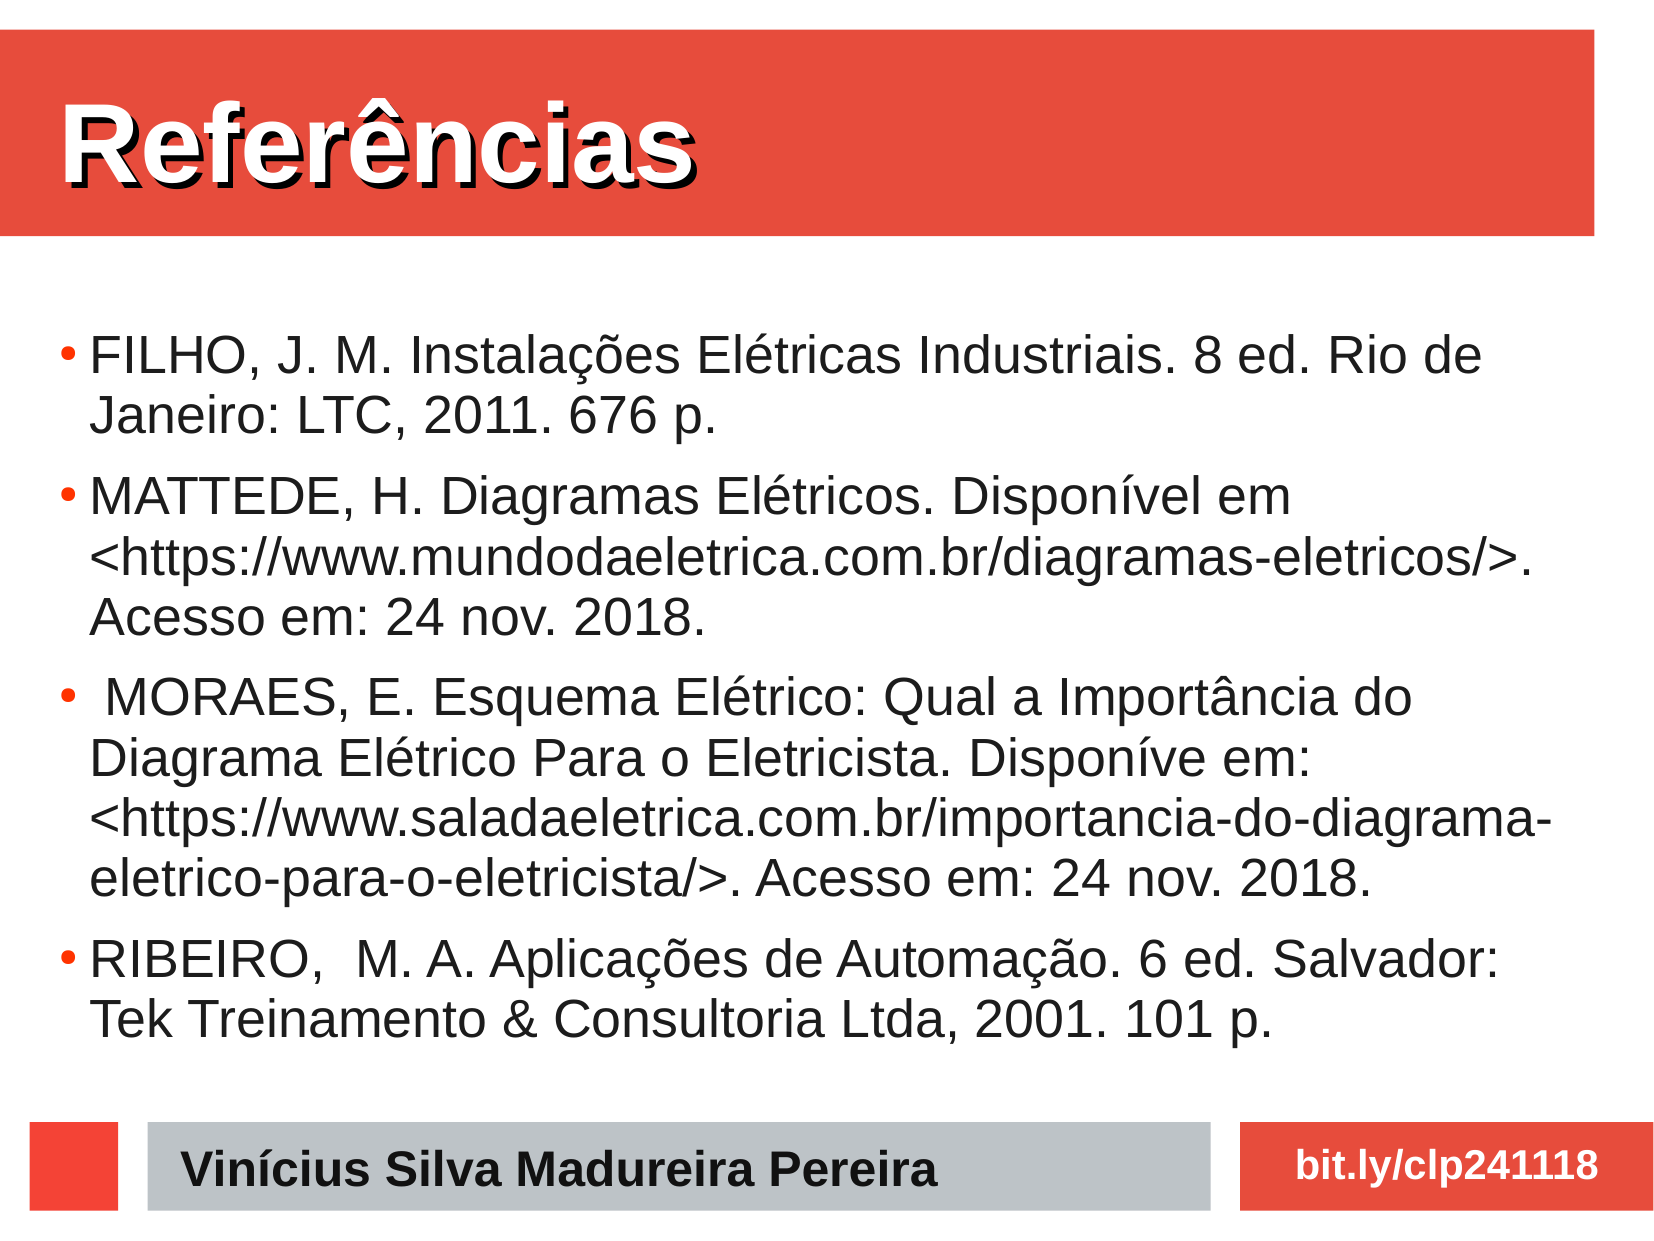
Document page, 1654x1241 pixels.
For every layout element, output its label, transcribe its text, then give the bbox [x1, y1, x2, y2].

text_box bit.ly/clp241118 [1228, 1133, 1654, 1205]
text_box Vinícius Silva Madureira Pereira [165, 1133, 1170, 1205]
title Referências [59, 59, 1595, 207]
list FILHO, J. M. Instalações Elétricas Industriais. 8 ed. Rio de Janeiro: LTC, 2011. 676 p. MATTEDE, H. Diagramas Elétricos. Disponível em <https://www.mundodaeletrica.com.br/diagramas-eletricos/>. Acesso em: 24 nov. 2018. MORAES, E. Esquema Elétrico: Qual a Importância do Diagrama Elétrico Para o Eletricista. Disponíve em: <https://www.saladaeletrica.com.br/importancia-do-diagrama-eletrico-para-o-eletricista/>. Acesso em: 24 nov. 2018. RIBEIRO, M. A. Aplicações de Automação. 6 ed. Salvador: Tek Treinamento & Consultoria Ltda, 2001. 101 p. [59, 324, 1565, 1093]
